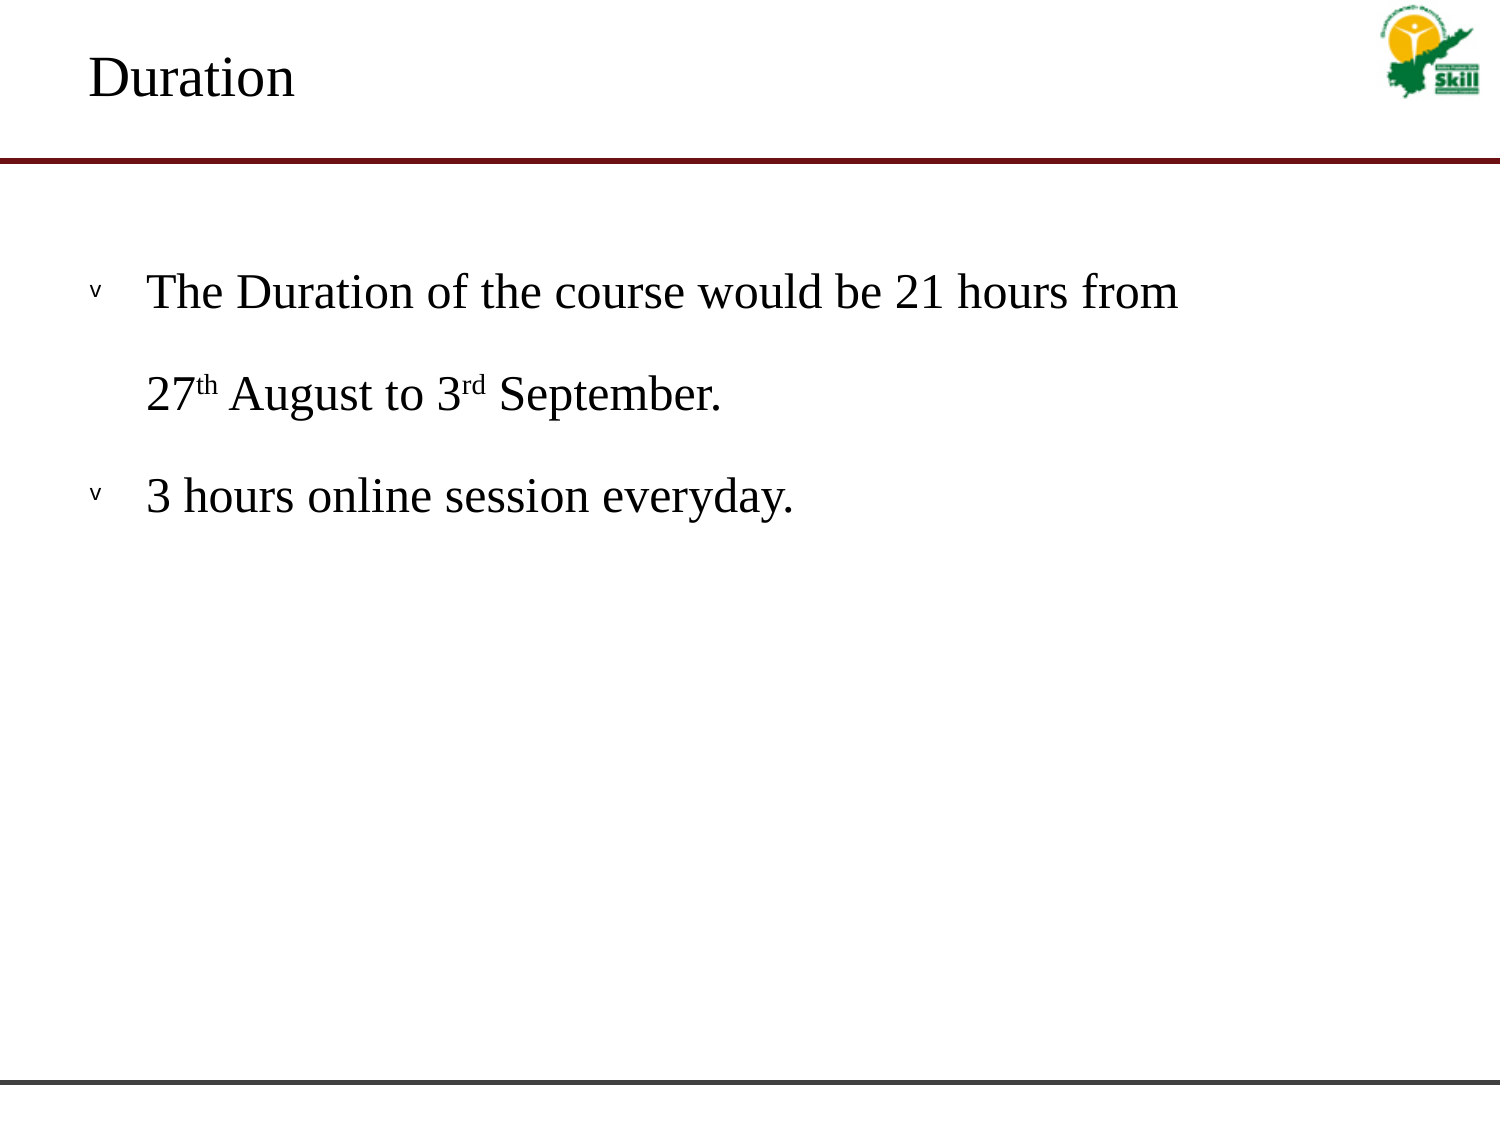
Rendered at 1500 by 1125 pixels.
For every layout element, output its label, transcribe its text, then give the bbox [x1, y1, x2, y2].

title Duration [73, 30, 1424, 173]
list The Duration of the course would be 21 hours from 27th August to 3rd September. 3 hours online session everyday. [75, 149, 1425, 900]
picture [1376, 0, 1483, 110]
